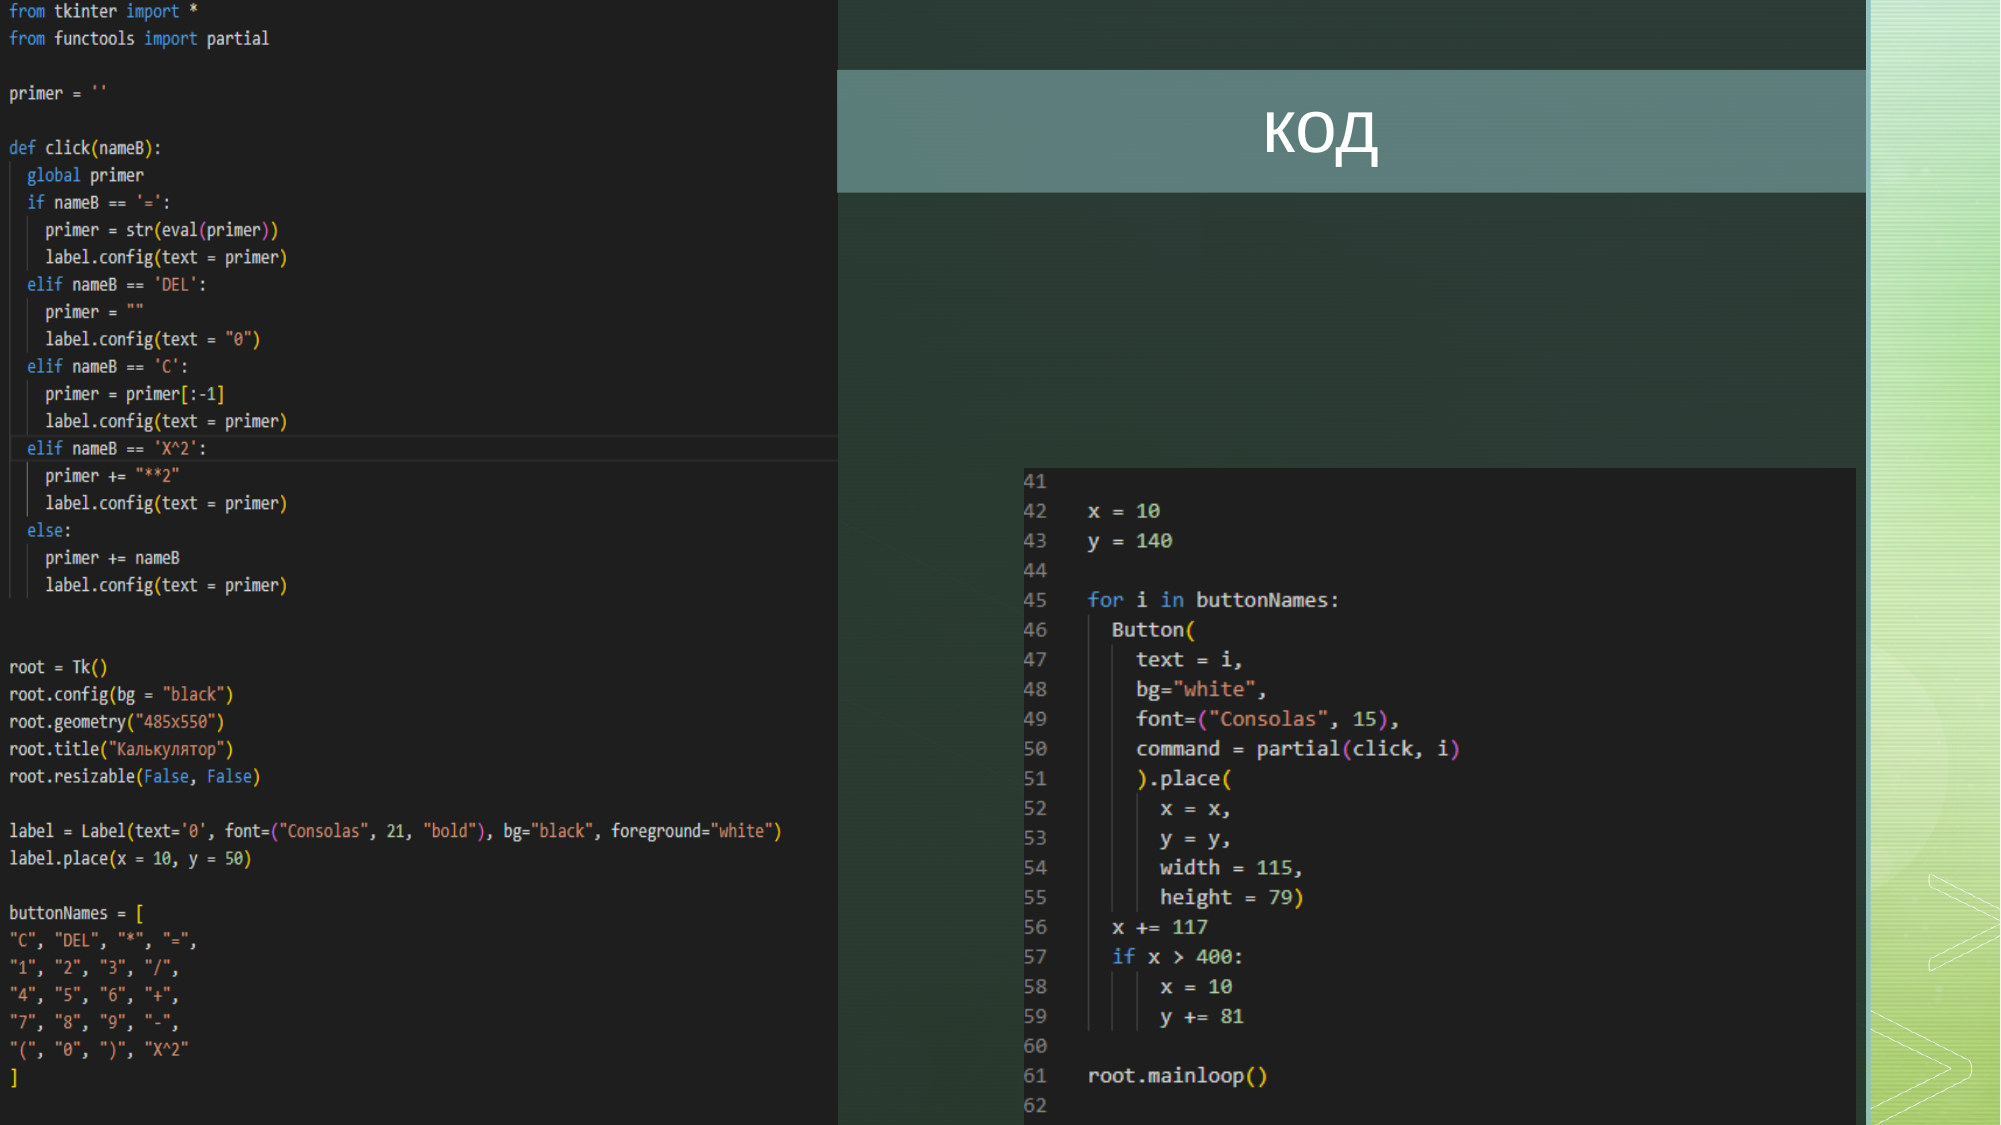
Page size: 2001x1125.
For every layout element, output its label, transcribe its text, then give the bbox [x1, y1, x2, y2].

picture [0, 0, 838, 1125]
text_box [837, 69, 1868, 193]
picture [1871, 0, 2001, 1125]
picture [1024, 468, 1856, 1125]
text_box код [942, 69, 1630, 175]
